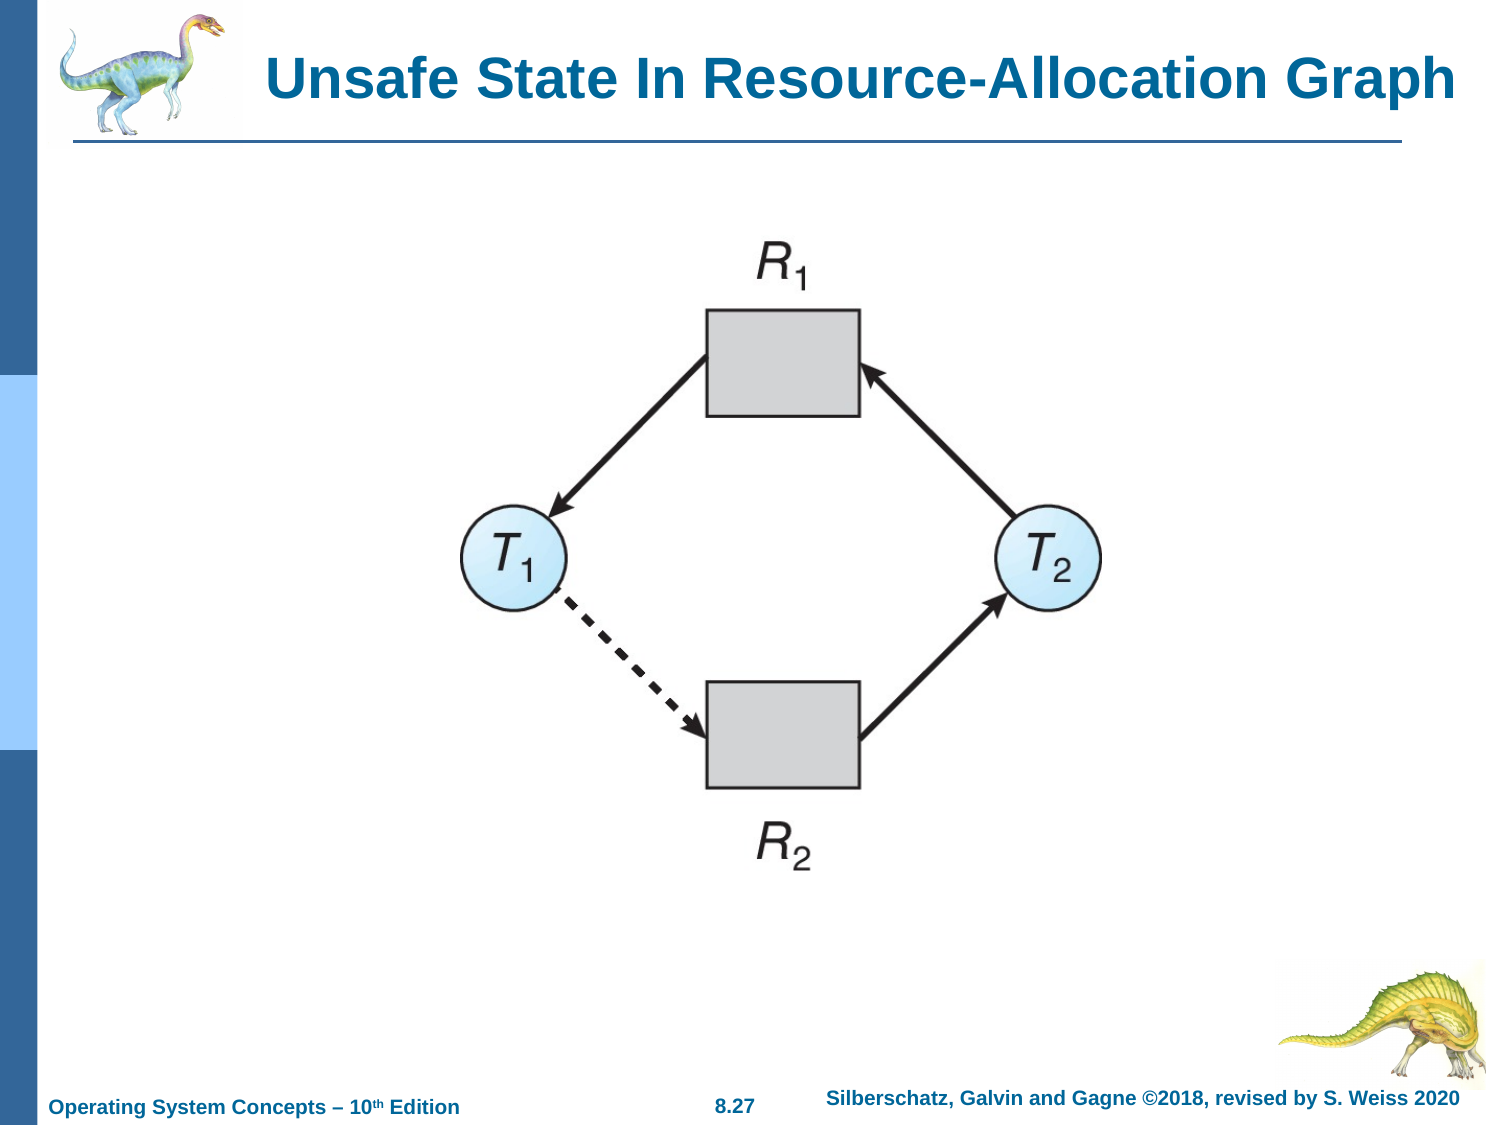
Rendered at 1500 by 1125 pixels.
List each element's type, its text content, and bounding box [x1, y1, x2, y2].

title Unsafe State In Resource-Allocation Graph [185, 42, 1500, 118]
picture [460, 235, 1102, 882]
picture [1275, 959, 1486, 1095]
picture [46, 0, 243, 149]
